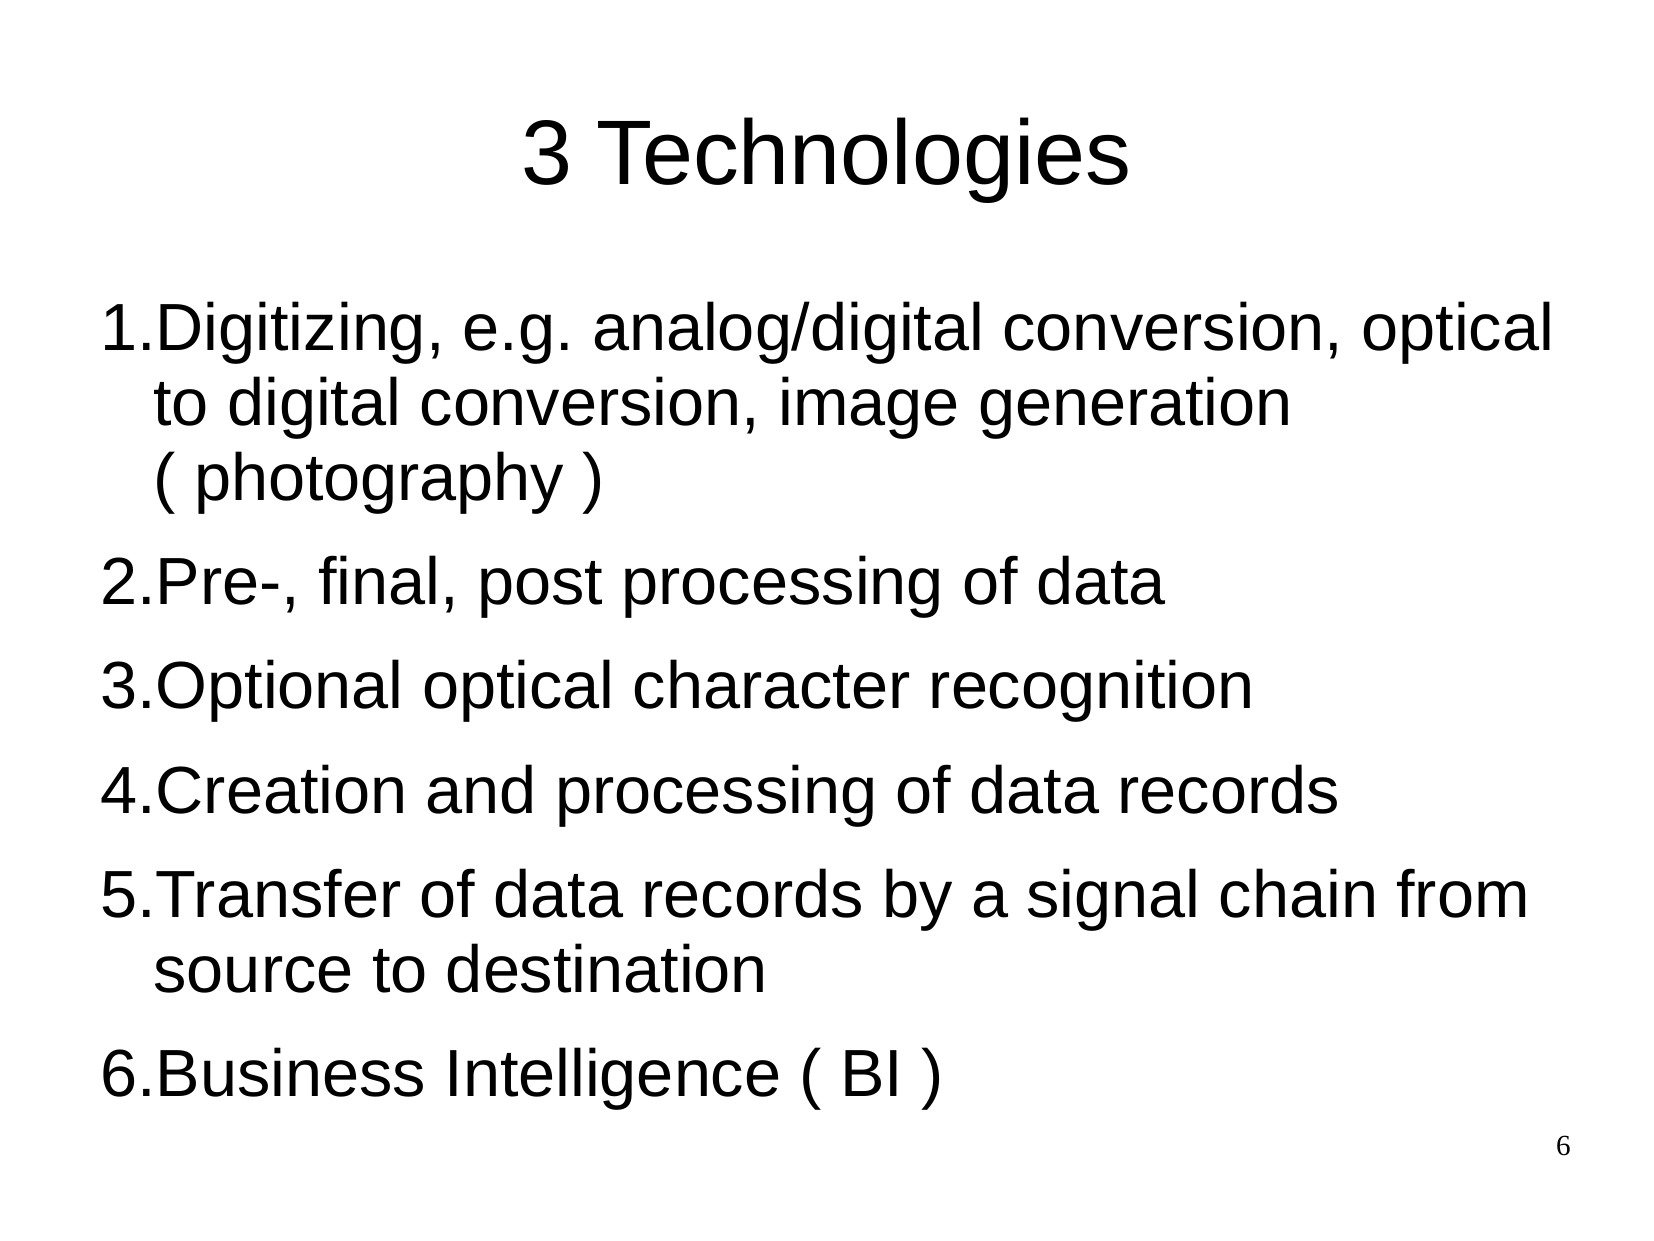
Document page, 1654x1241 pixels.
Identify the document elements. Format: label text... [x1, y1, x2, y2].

list Digitizing, e.g. analog/digital conversion, optical to digital conversion, image generation ( photography ) Pre-, final, post processing of data Optional optical character recognition Creation and processing of data records Transfer of data records by a signal chain from source to destination Business Intelligence ( BI ) [82, 290, 1571, 1111]
title 3 Technologies [82, 49, 1571, 257]
